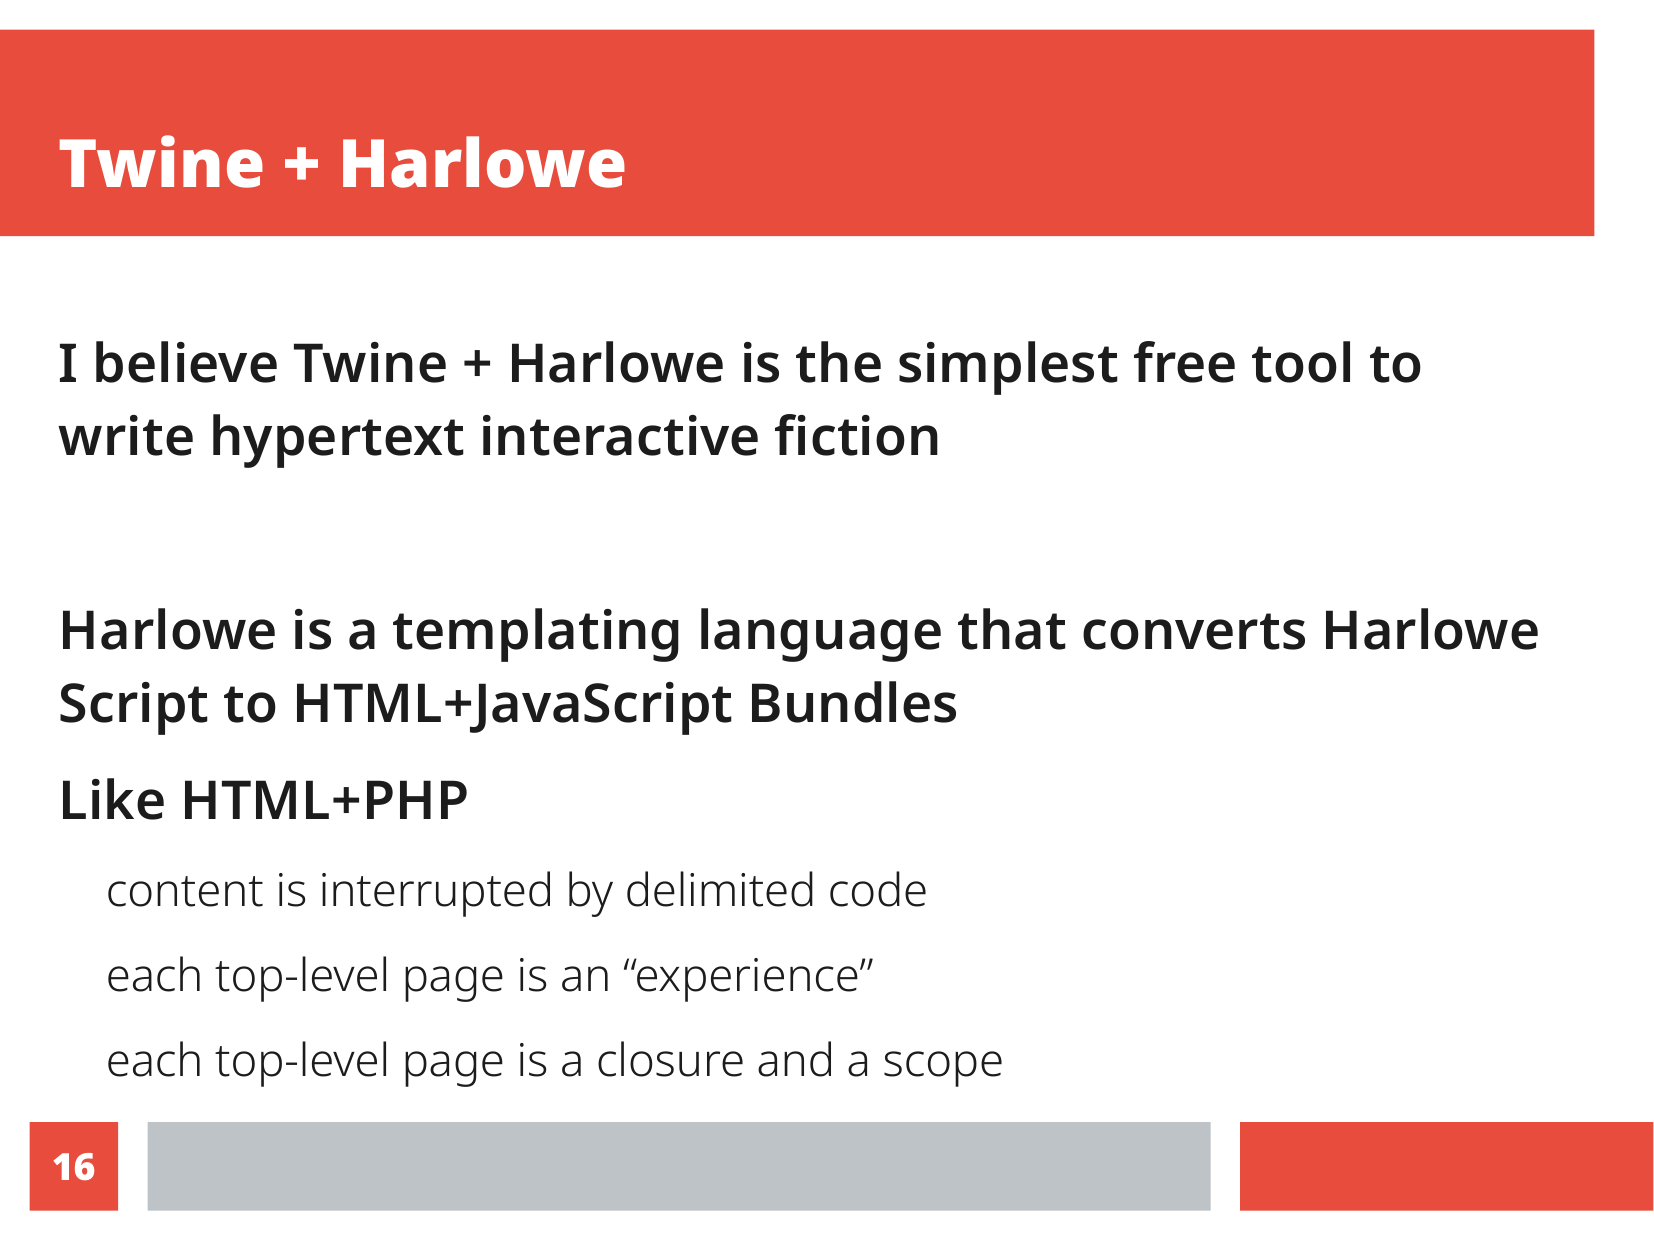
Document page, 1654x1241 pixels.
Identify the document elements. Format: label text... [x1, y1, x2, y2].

list I believe Twine + Harlowe is the simplest free tool to write hypertext interactive fiction Harlowe is a templating language that converts Harlowe Script to HTML+JavaScript Bundles Like HTML+PHP content is interrupted by delimited code each top-level page is an “experience” each top-level page is a closure and a scope [59, 324, 1565, 1093]
title Twine + Harlowe [59, 59, 1595, 207]
